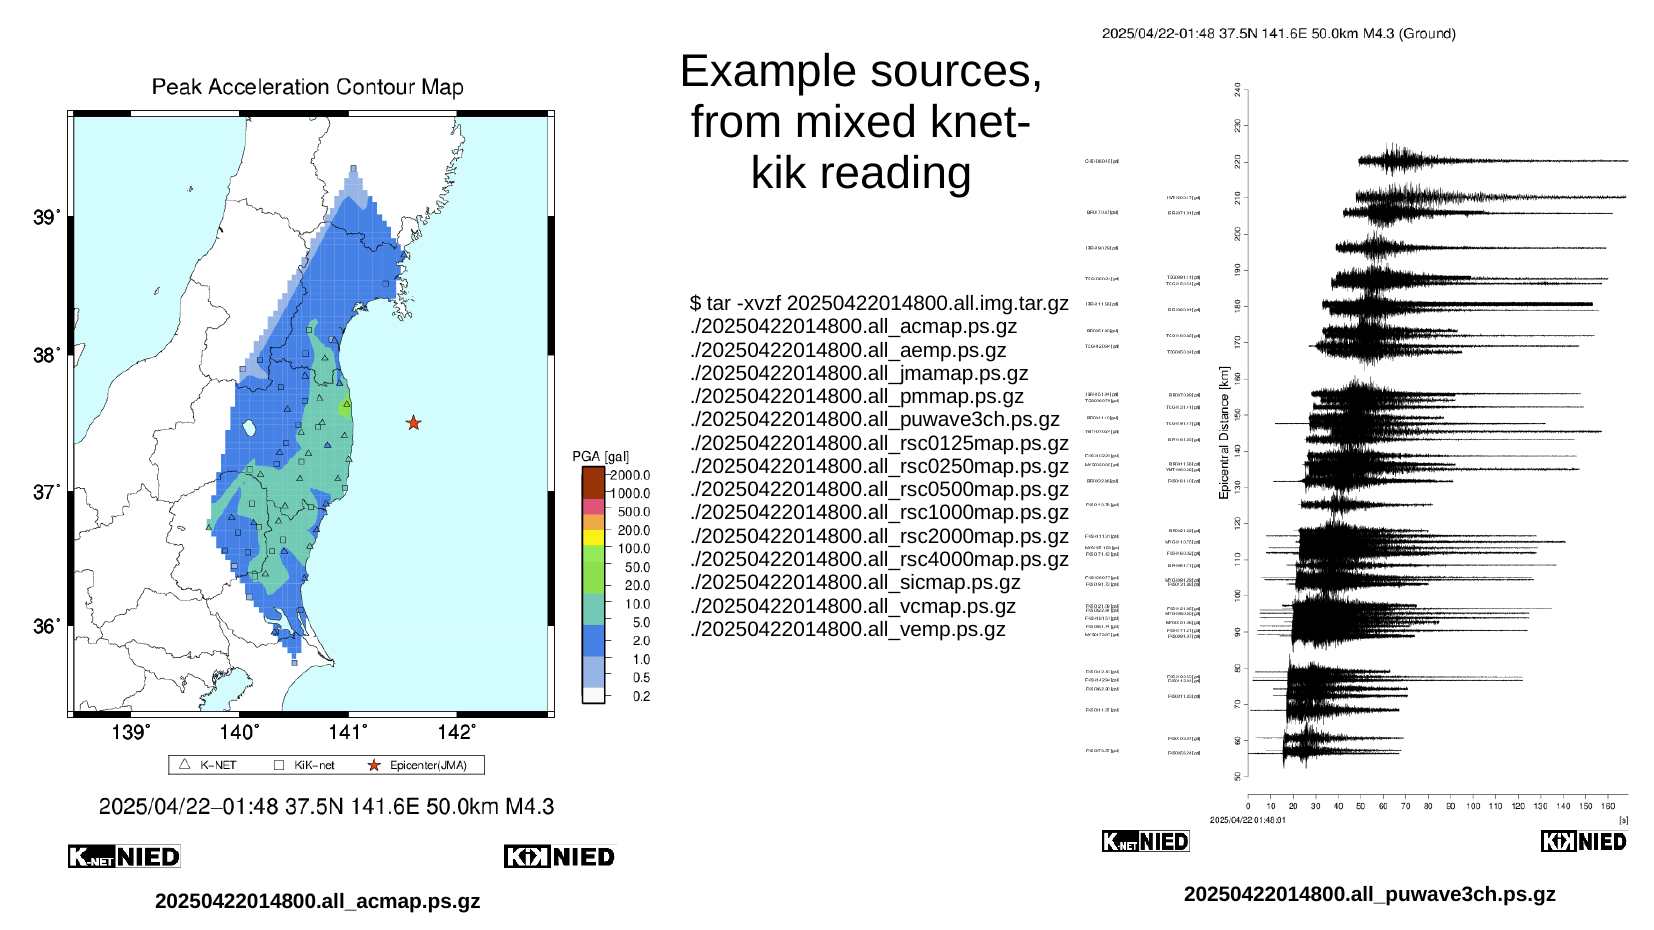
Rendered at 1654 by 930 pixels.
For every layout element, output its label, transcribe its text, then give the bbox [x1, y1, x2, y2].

picture [1045, 0, 1653, 863]
text_box Example sources, from mixed knet-kik reading [655, 37, 1068, 207]
text_box 20250422014800.all_acmap.ps.gz [0, 882, 638, 930]
text_box $ tar -xvzf 20250422014800.all.img.tar.gz ./20250422014800.all_acmap.ps.gz ./20250422014800.all_aemp.ps.gz ./20250422014800.all_jmamap.ps.gz ./20250422014800.all_pmmap.ps.gz ./20250422014800.all_puwave3ch.ps.gz ./20250422014800.all_rsc0125map.ps.gz ./20250422014800.all_rsc0250map.ps.gz ./20250422014800.all_rsc0500map.ps.gz ./20250422014800.all_rsc1000map.ps.gz ./20250422014800.all_rsc2000map.ps.gz ./20250422014800.all_rsc4000map.ps.gz ./20250422014800.all_sicmap.ps.gz ./20250422014800.all_vcmap.ps.gz ./20250422014800.all_vemp.ps.gz [675, 284, 1126, 695]
text_box 20250422014800.all_puwave3ch.ps.gz [1087, 874, 1653, 930]
picture [0, 0, 656, 930]
